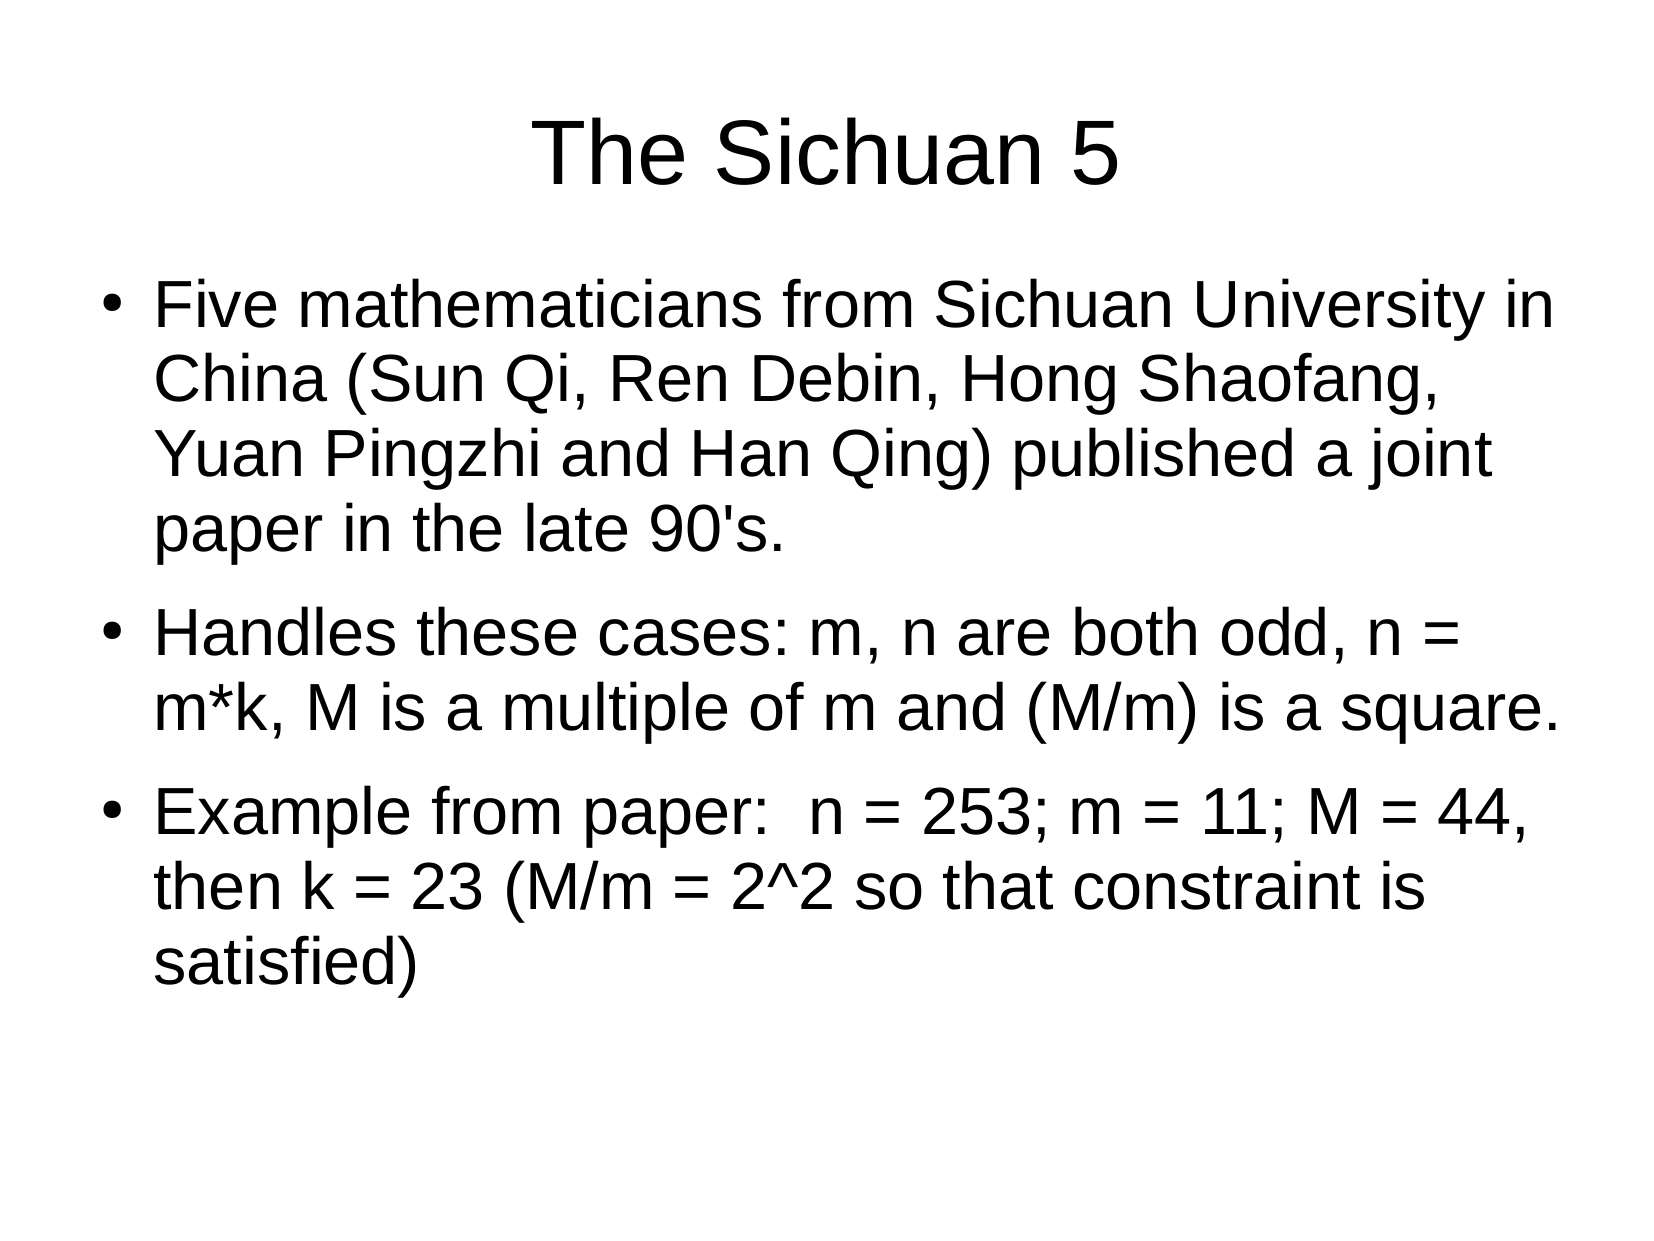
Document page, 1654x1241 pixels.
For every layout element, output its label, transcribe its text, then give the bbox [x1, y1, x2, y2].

title The Sichuan 5 [82, 49, 1571, 257]
list Five mathematicians from Sichuan University in China (Sun Qi, Ren Debin, Hong Shaofang, Yuan Pingzhi and Han Qing) published a joint paper in the late 90's. Handles these cases: m, n are both odd, n = m*k, M is a multiple of m and (M/m) is a square. Example from paper: n = 253; m = 11; M = 44, then k = 23 (M/m = 2^2 so that constraint is satisfied) [82, 266, 1571, 986]
